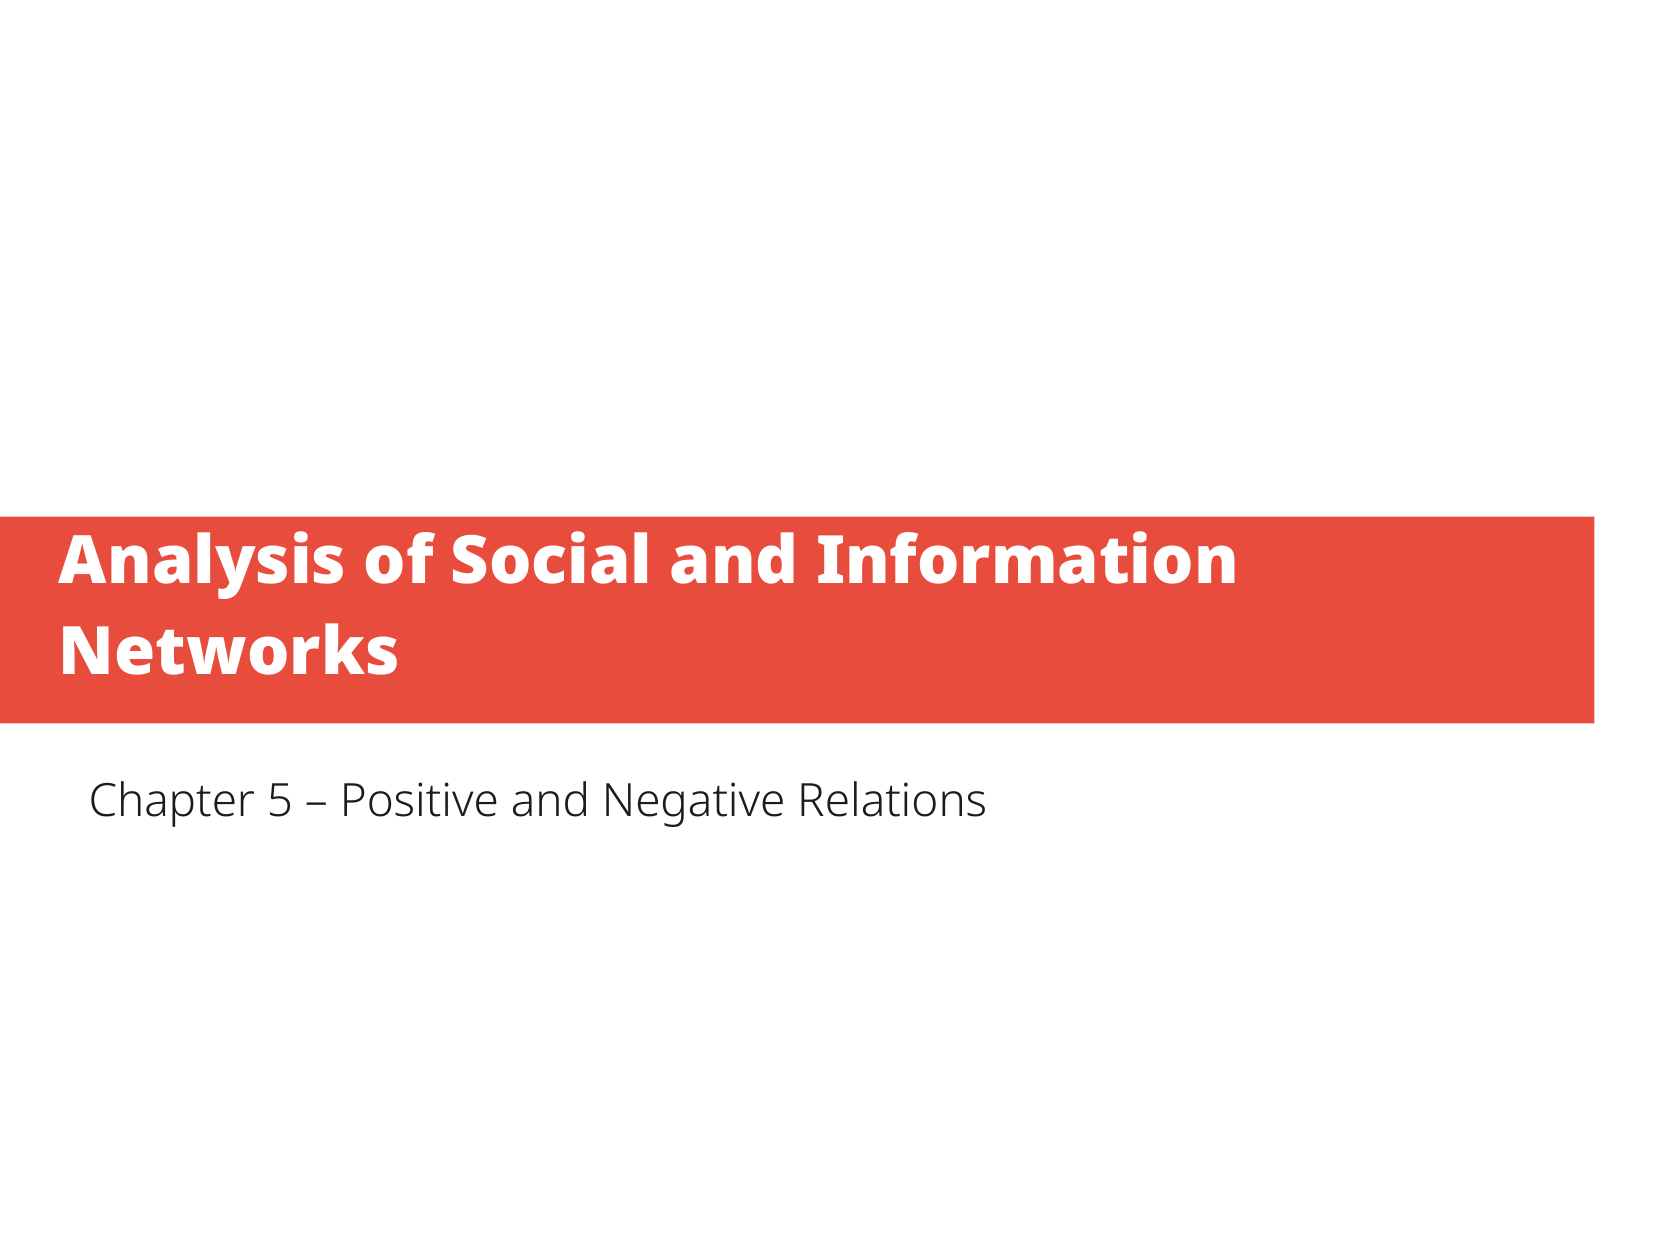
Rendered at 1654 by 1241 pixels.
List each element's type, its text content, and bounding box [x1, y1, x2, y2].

subtitle Chapter 5 – Positive and Negative Relations [88, 767, 1595, 1182]
title Analysis of Social and Information Networks [59, 546, 1595, 694]
